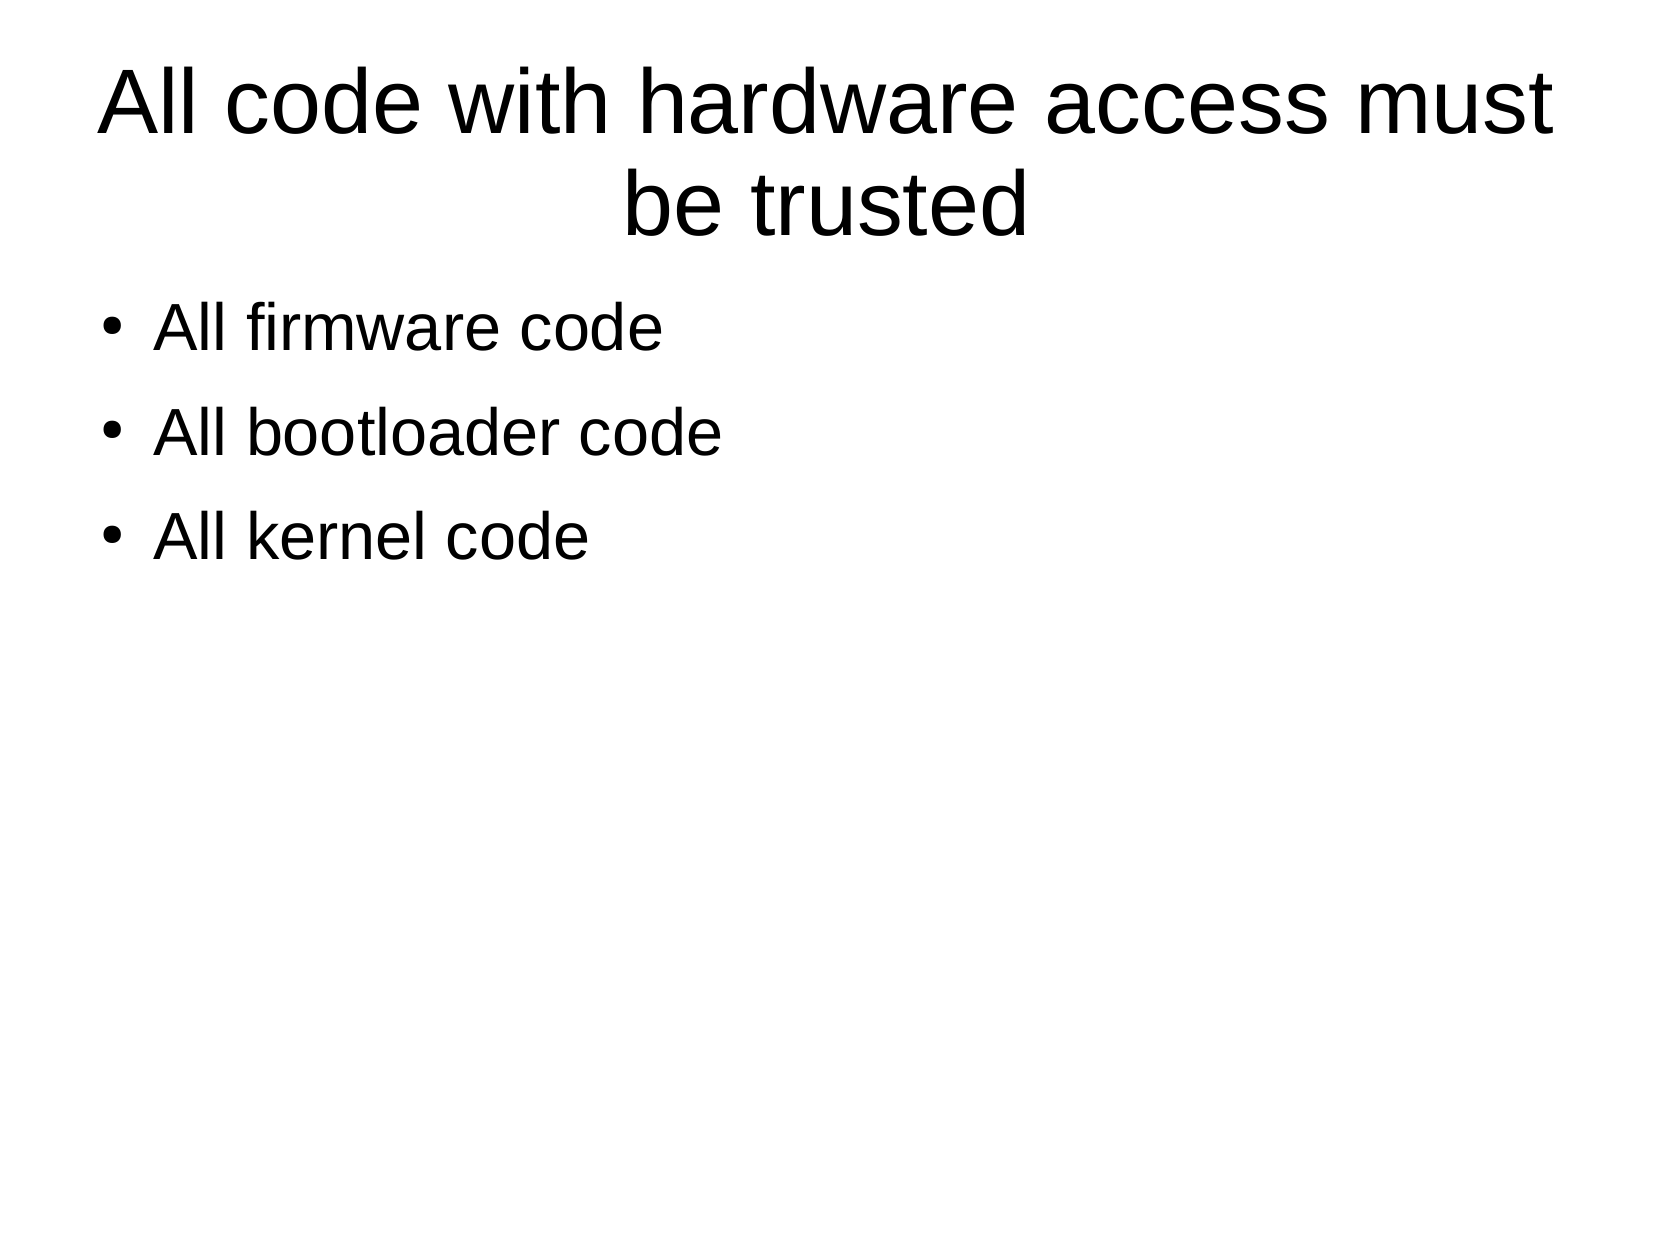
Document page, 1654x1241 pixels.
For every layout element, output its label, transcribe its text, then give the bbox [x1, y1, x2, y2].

title All code with hardware access must be trusted [82, 49, 1571, 257]
list All firmware code All bootloader code All kernel code [82, 290, 1571, 1109]
